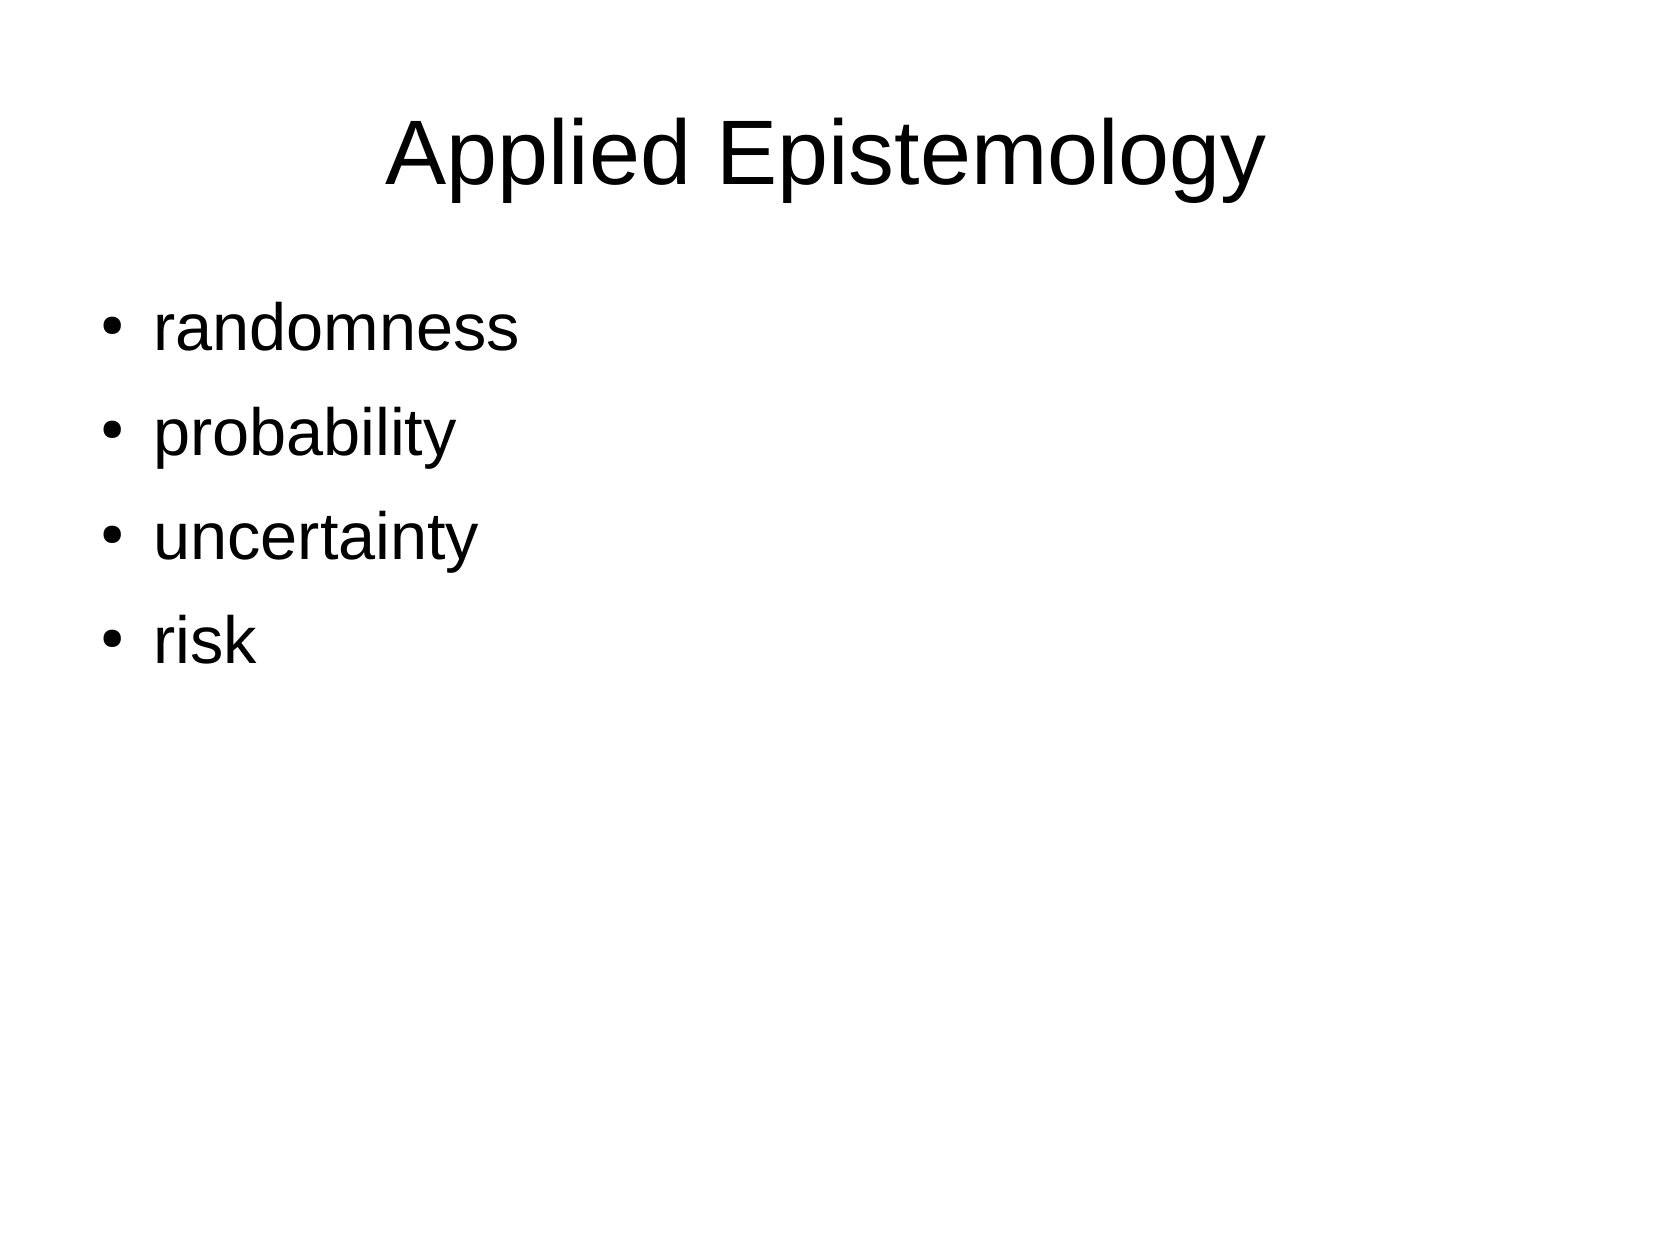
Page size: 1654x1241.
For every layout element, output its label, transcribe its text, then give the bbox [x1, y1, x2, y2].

list randomness probability uncertainty risk [82, 290, 1571, 1010]
title Applied Epistemology [82, 49, 1571, 257]
